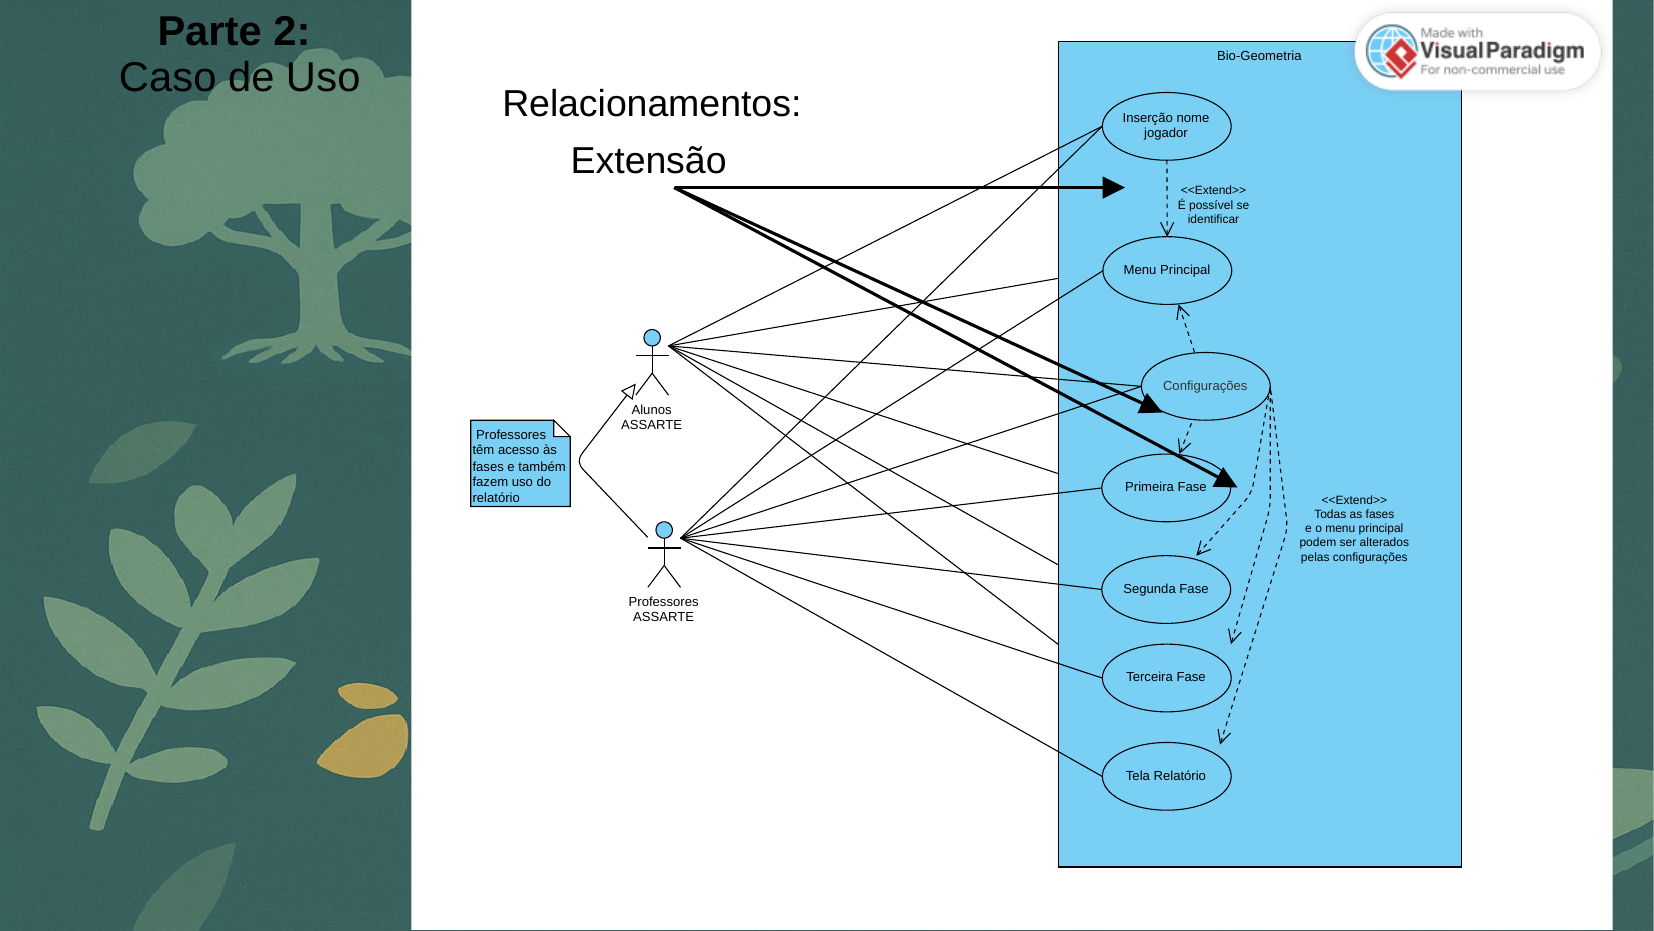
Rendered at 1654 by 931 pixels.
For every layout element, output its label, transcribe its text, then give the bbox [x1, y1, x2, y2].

subtitle Parte 2: Caso de Uso [0, 0, 930, 184]
picture [0, 0, 1654, 931]
text_box Extensão [555, 132, 742, 189]
text_box Relacionamentos: [487, 75, 826, 174]
